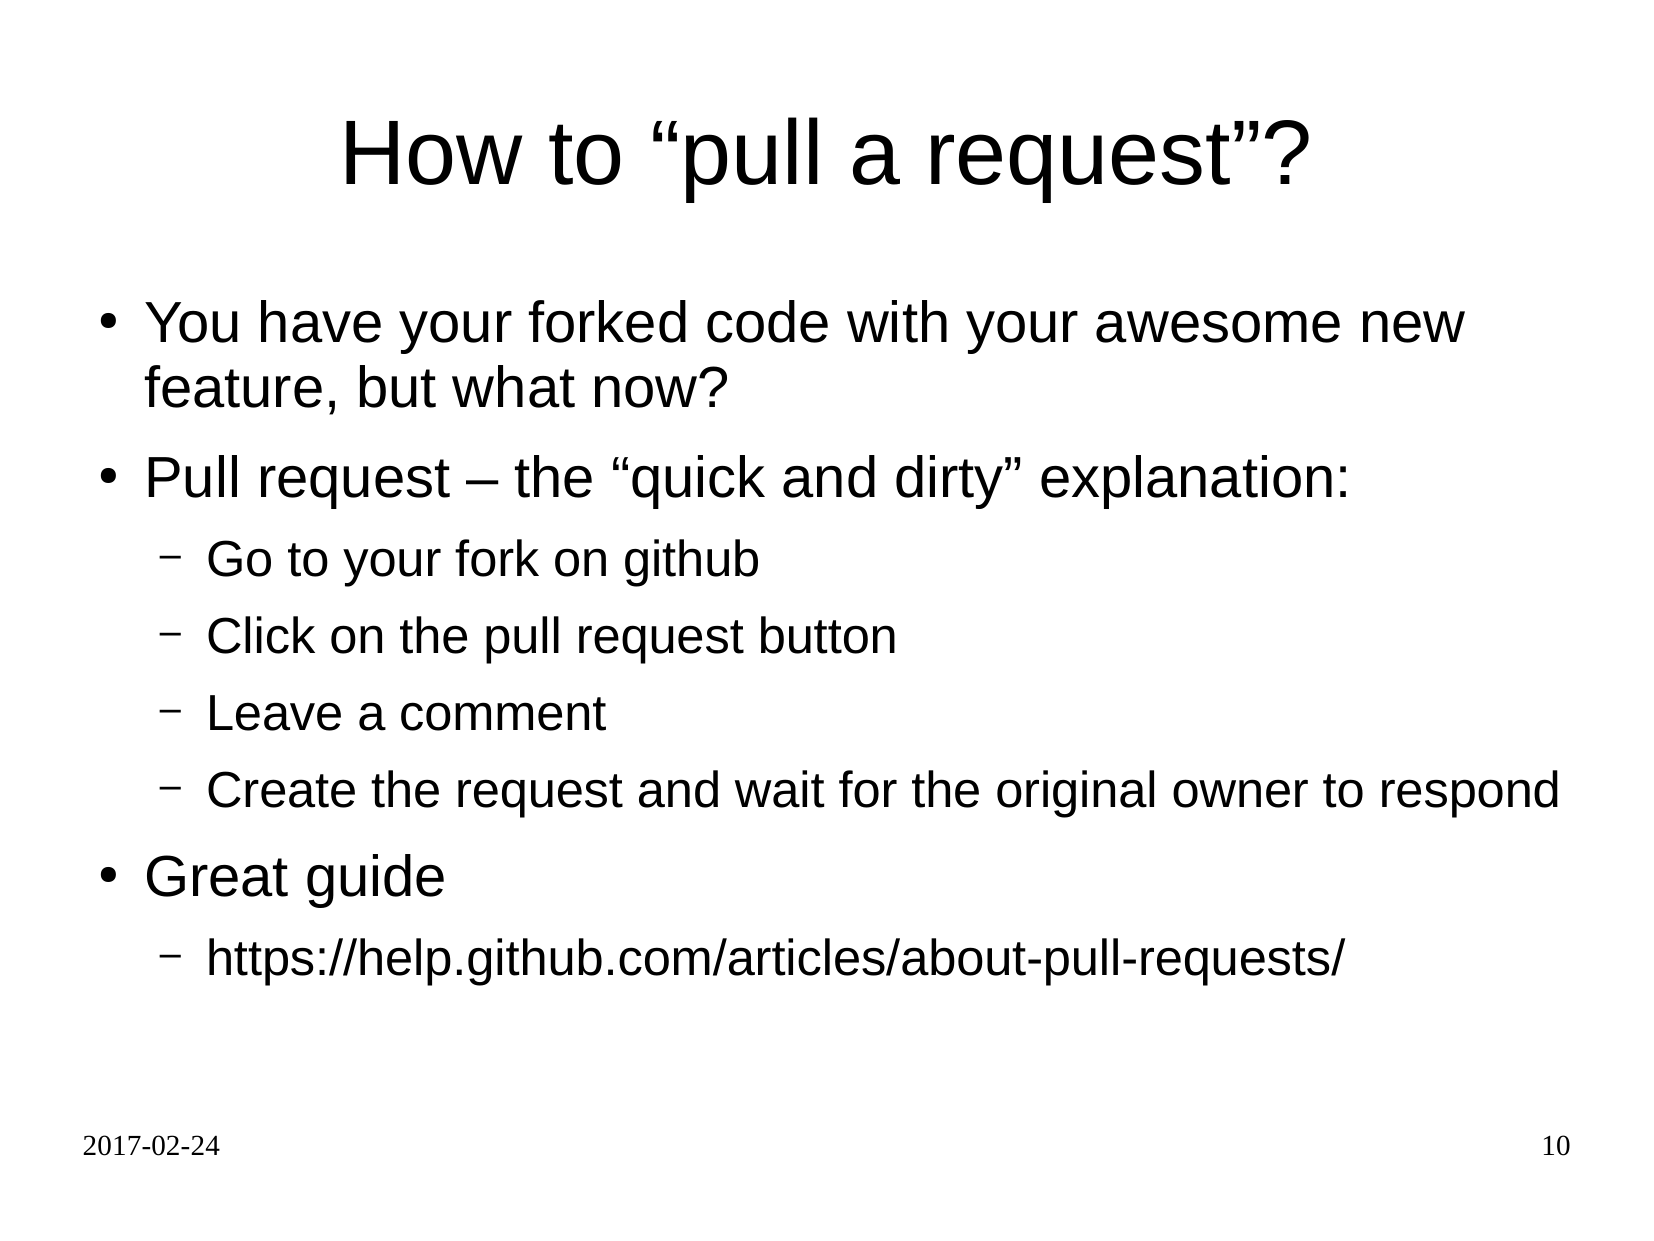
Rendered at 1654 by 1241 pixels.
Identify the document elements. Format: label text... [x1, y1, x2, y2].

title How to “pull a request”? [82, 49, 1571, 257]
list You have your forked code with your awesome new feature, but what now? Pull request – the “quick and dirty” explanation: Go to your fork on github Click on the pull request button Leave a comment Create the request and wait for the original owner to respond Great guide https://help.github.com/articles/about-pull-requests/ [82, 290, 1571, 1010]
